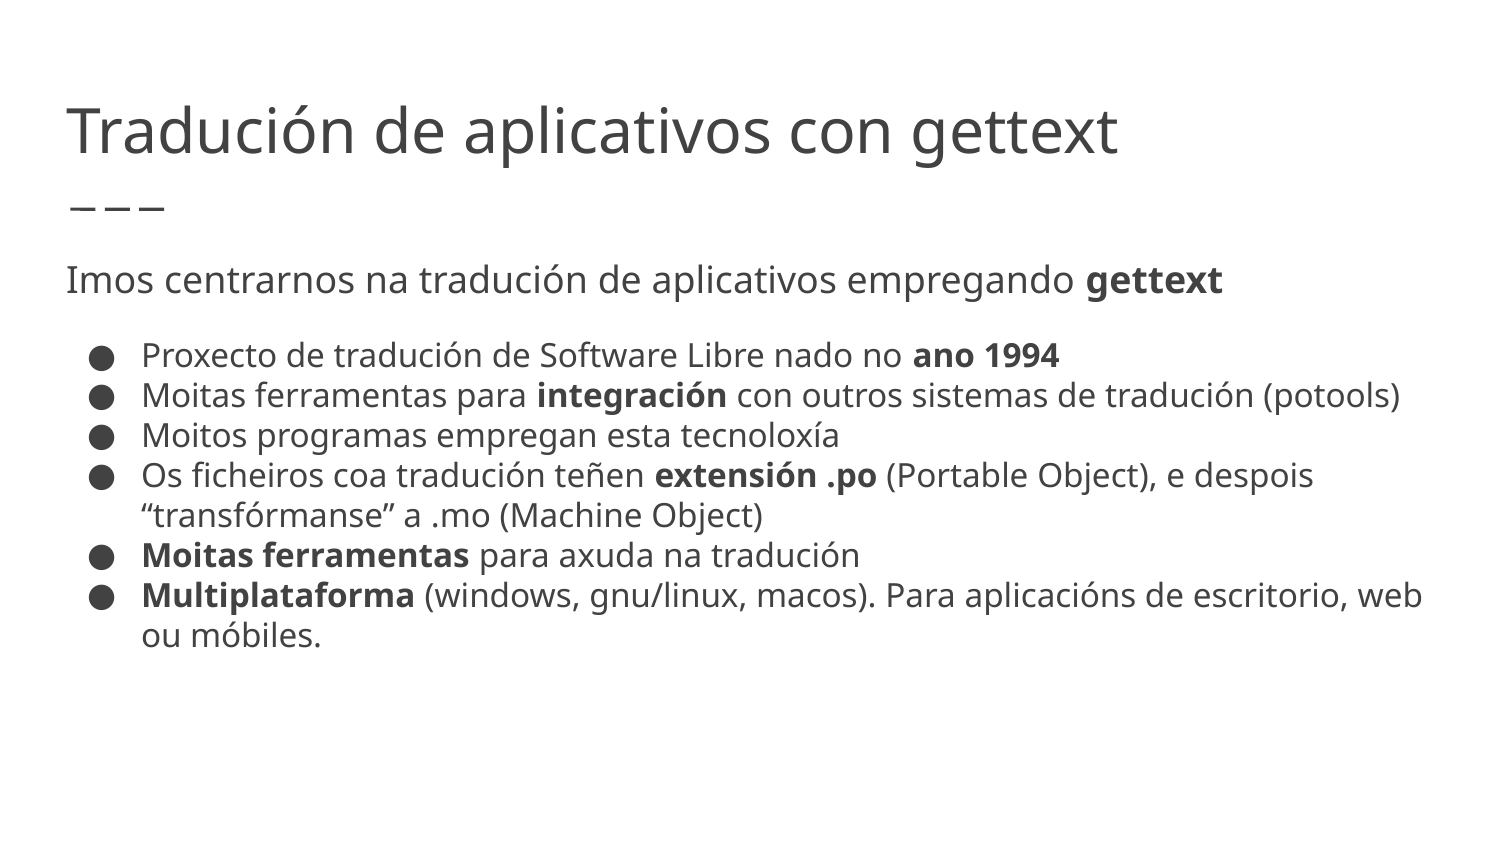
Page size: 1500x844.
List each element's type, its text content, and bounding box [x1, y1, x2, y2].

title Tradución de aplicativos con gettext [51, 61, 1449, 182]
list Imos centrarnos na tradución de aplicativos empregando gettext Proxecto de tradución de Software Libre nado no ano 1994 Moitas ferramentas para integración con outros sistemas de tradución (potools) Moitos programas empregan esta tecnoloxía Os ficheiros coa tradución teñen extensión .po (Portable Object), e despois “transfórmanse” a .mo (Machine Object) Moitas ferramentas para axuda na tradución Multiplataforma (windows, gnu/linux, macos). Para aplicacións de escritorio, web ou móbiles. [51, 240, 1449, 750]
